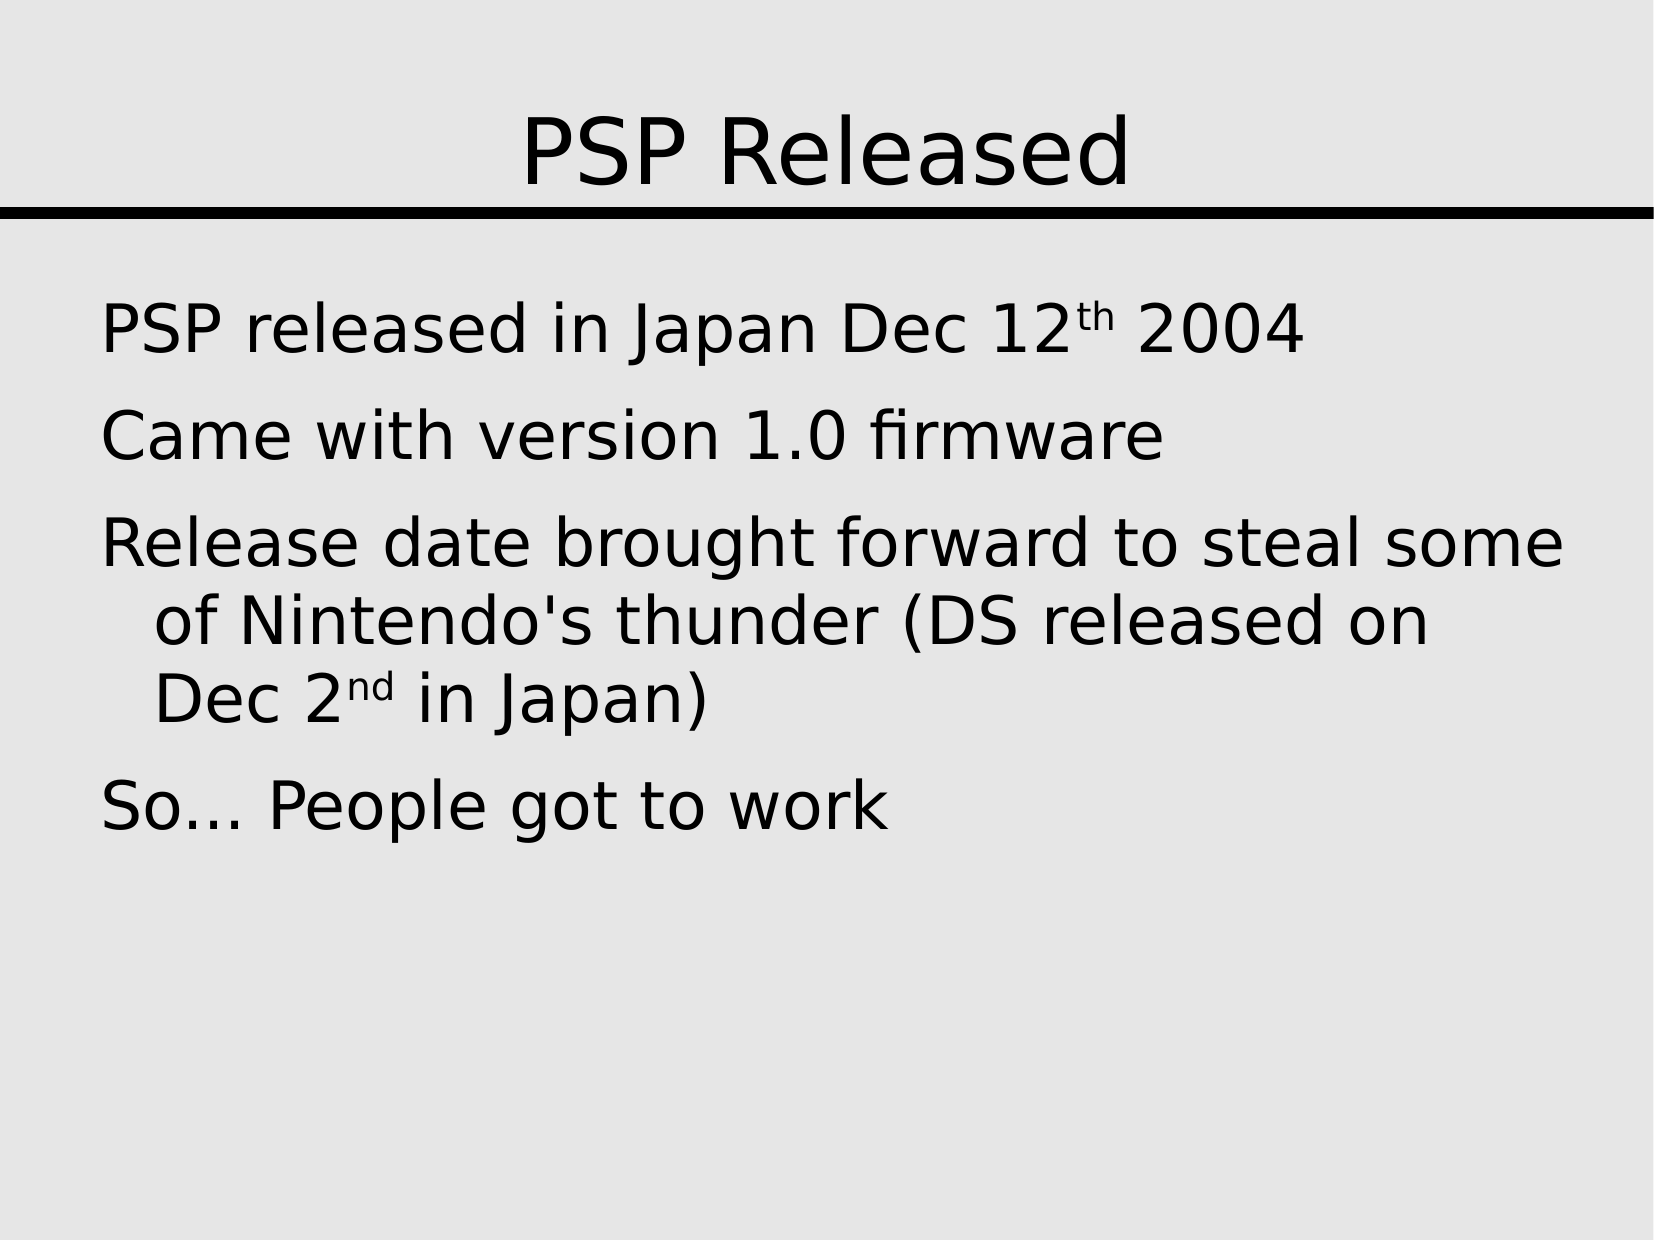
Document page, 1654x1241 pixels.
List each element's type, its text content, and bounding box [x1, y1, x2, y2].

title PSP Released [82, 49, 1571, 257]
list PSP released in Japan Dec 12th 2004 Came with version 1.0 firmware Release date brought forward to steal some of Nintendo's thunder (DS released on Dec 2nd in Japan) So... People got to work [82, 290, 1571, 1094]
